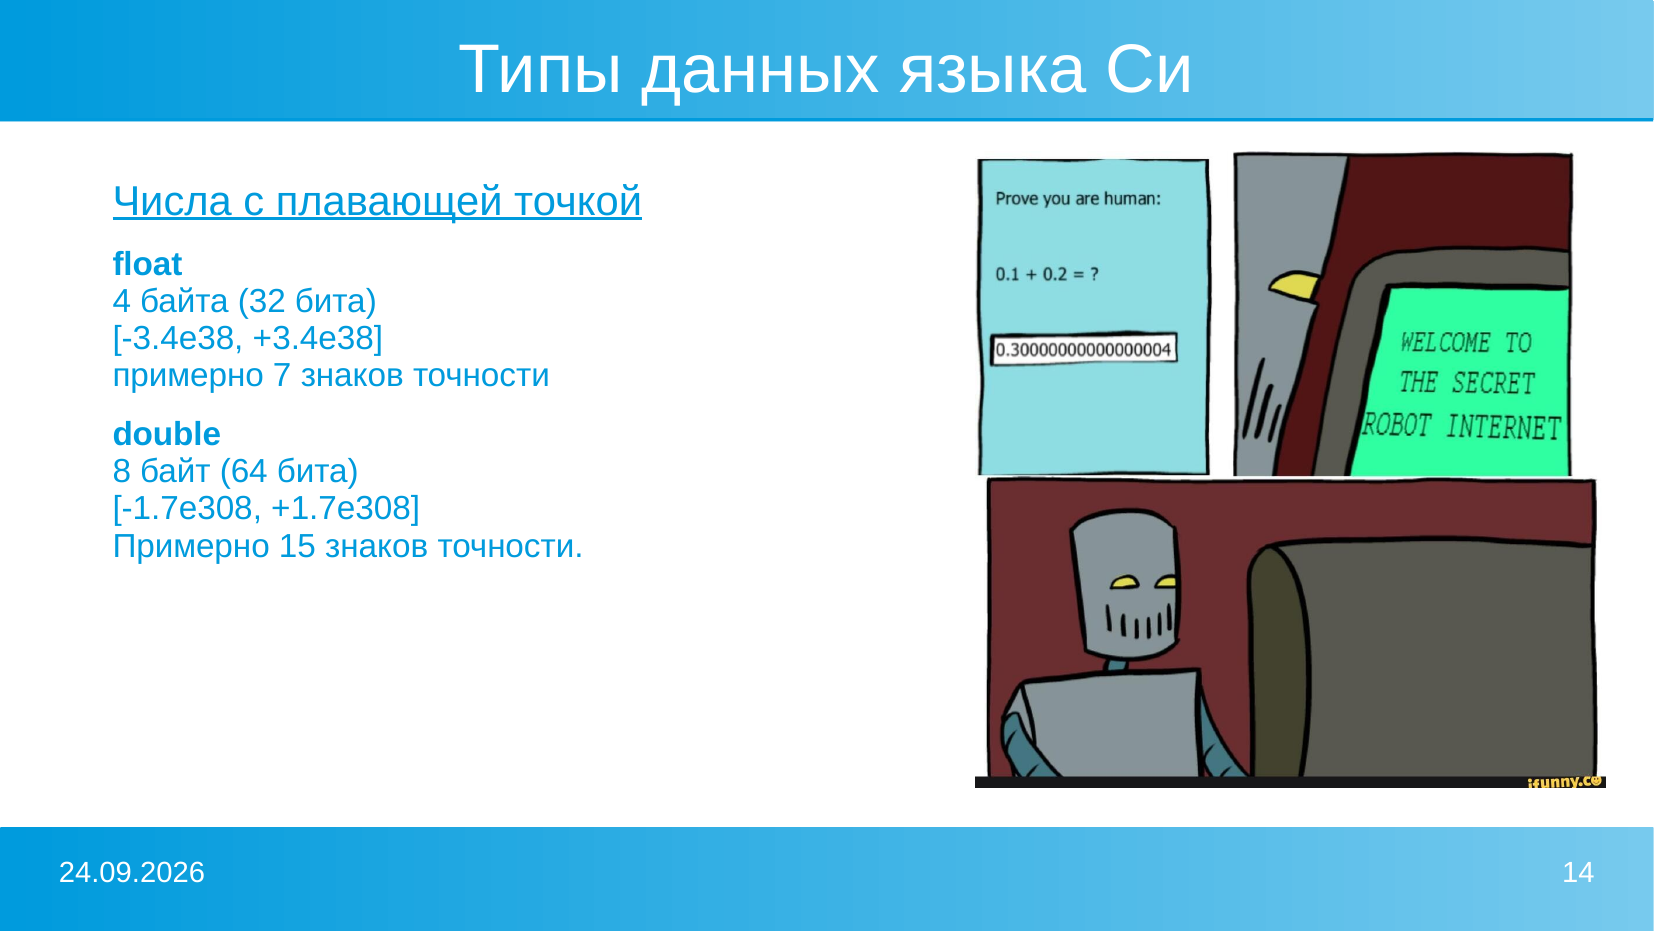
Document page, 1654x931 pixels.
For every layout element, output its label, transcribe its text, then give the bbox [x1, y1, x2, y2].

list Числа с плавающей точкой float 4 байта (32 бита) [-3.4e38, +3.4e38] примерно 7 знаков точности double 8 байт (64 бита) [-1.7e308, +1.7e308] Примерно 15 знаков точности. [112, 177, 863, 601]
title Типы данных языка Си [59, 29, 1595, 108]
picture [975, 151, 1606, 788]
